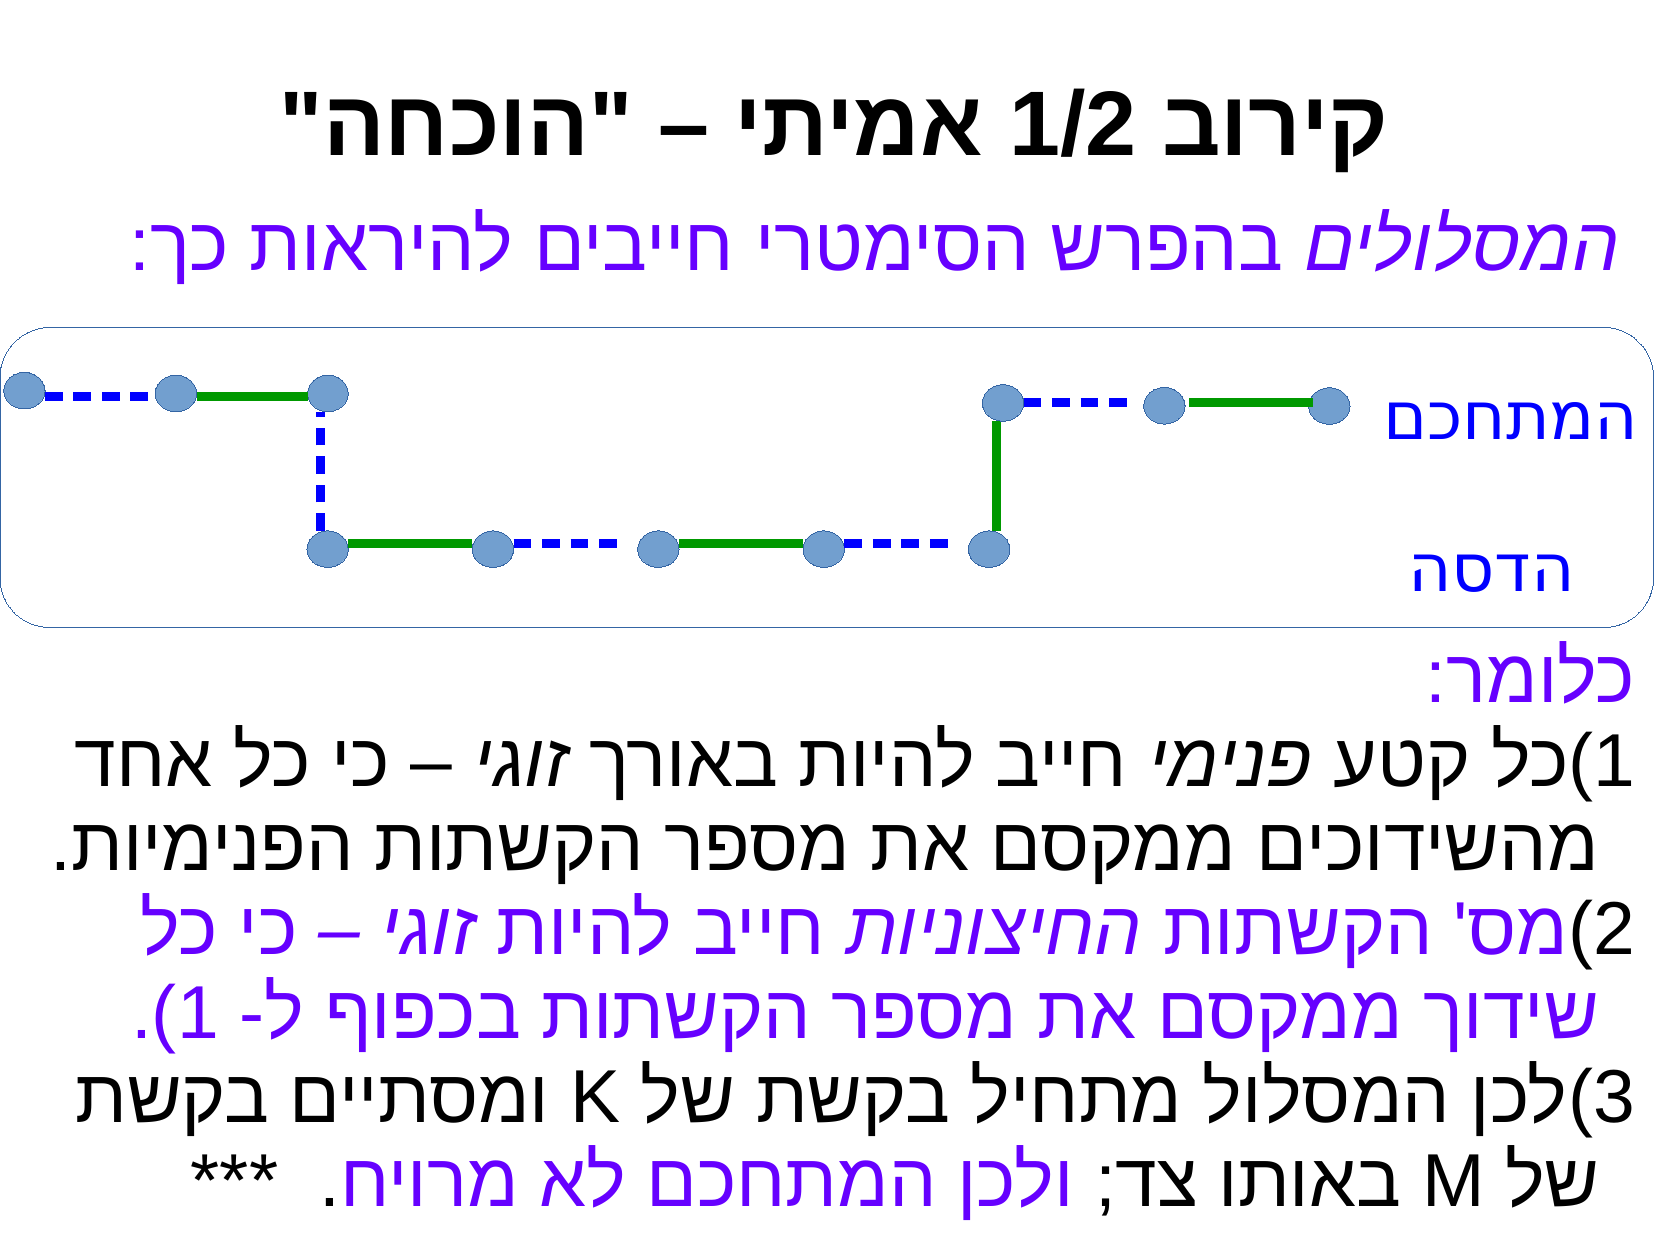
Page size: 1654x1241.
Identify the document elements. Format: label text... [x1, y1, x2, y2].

text_box [307, 378, 349, 412]
title קירוב 1/2 אמיתי – "הוכחה" [15, 22, 1654, 226]
text_box [155, 378, 197, 412]
text_box [472, 530, 514, 568]
text_box [637, 530, 680, 568]
text_box [803, 530, 845, 568]
text_box [306, 530, 349, 568]
text_box [982, 384, 1024, 422]
text_box כלומר: כל קטע פנימי חייב להיות באורך זוגי – כי כל אחד מהשידוכים ממקסם את מספר הקשתות הפנימיות. מס' הקשתות החיצוניות חייב להיות זוגי – כי כל שידוך ממקסם את מספר הקשתות בכפוף ל- 1). לכן המסלול מתחיל בקשת של K ומסתיים בקשת של M באותו צד; ולכן המתחכם לא מרויח. *** [30, 627, 1651, 1231]
text_box [968, 530, 1010, 568]
text_box המתחכם [1368, 369, 1654, 463]
text_box המסלולים בהפרש הסימטרי חייבים להיראות כך: [15, 195, 1636, 378]
text_box [3, 374, 46, 409]
text_box [1143, 387, 1186, 425]
text_box [1308, 387, 1351, 425]
text_box הדסה [1393, 522, 1591, 616]
